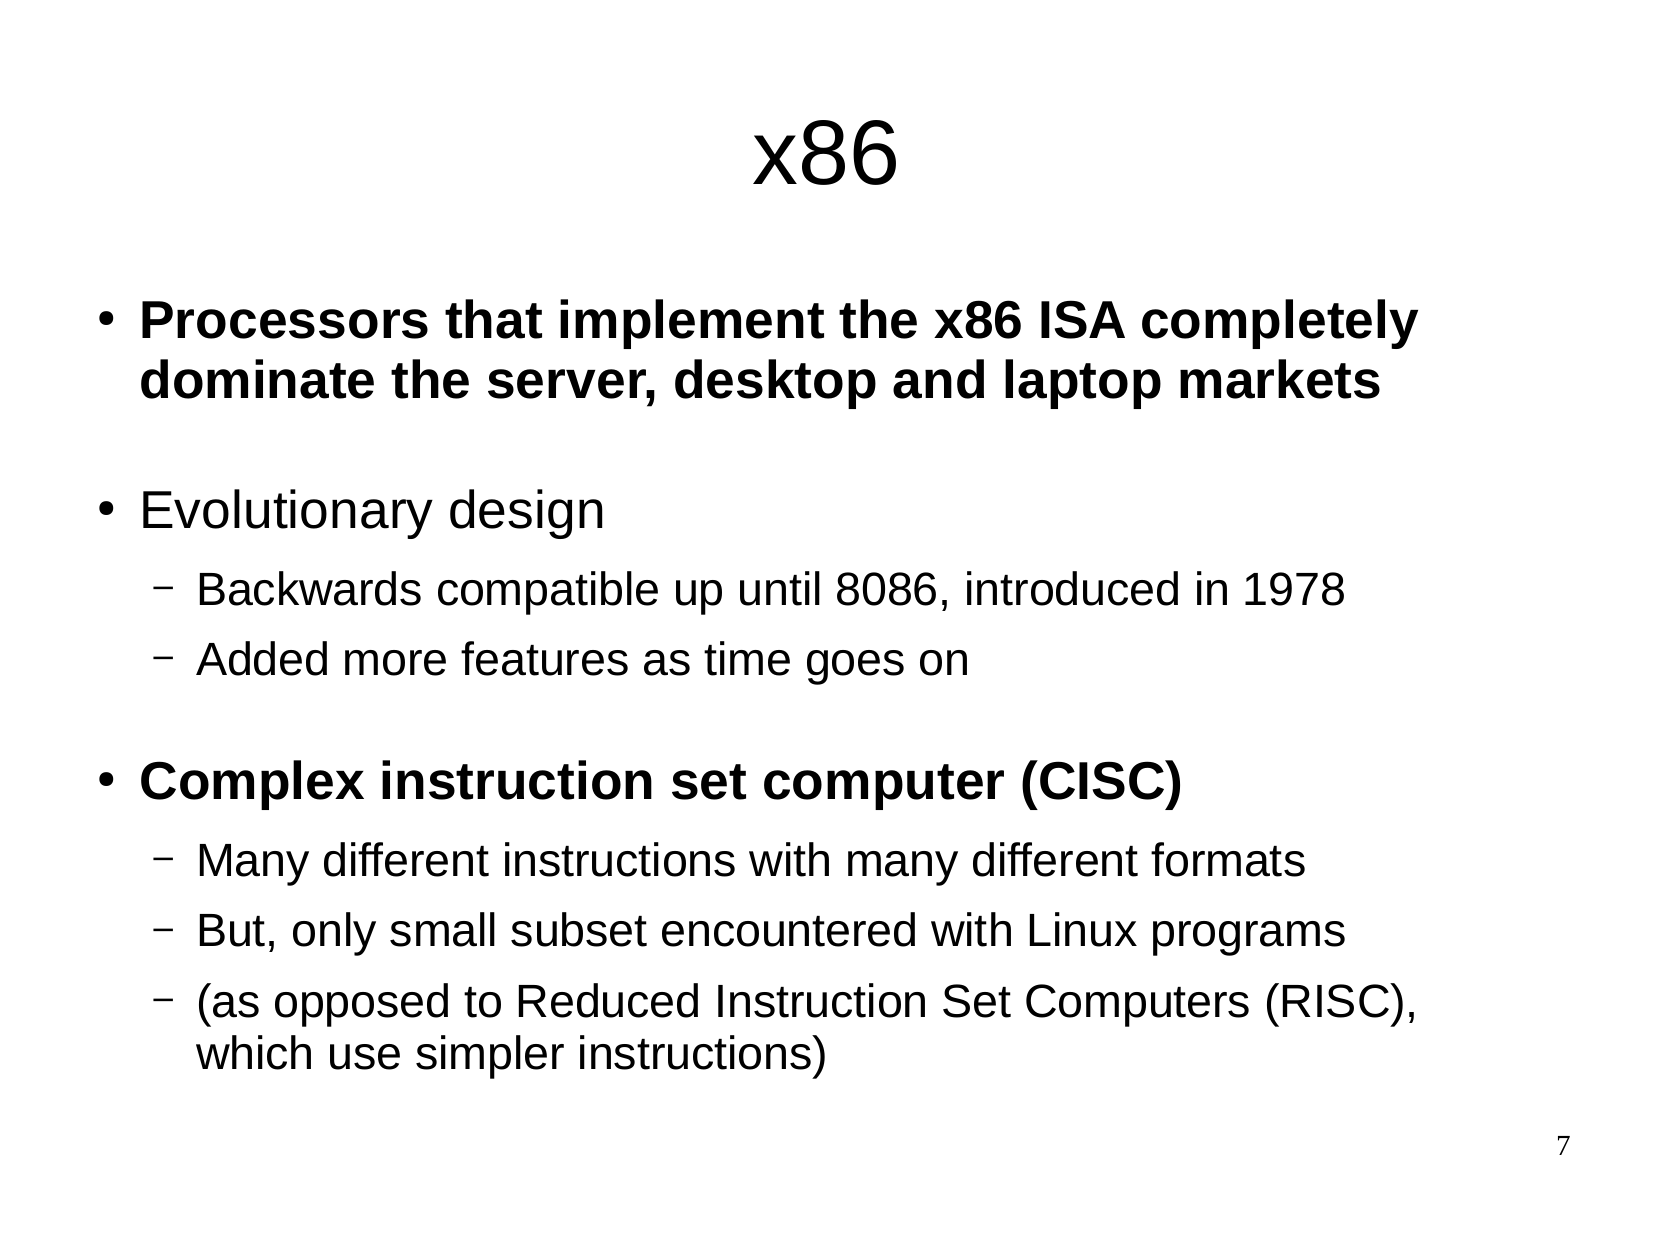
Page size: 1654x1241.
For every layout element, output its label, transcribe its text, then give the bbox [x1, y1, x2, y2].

title x86 [82, 49, 1571, 257]
list Processors that implement the x86 ISA completely dominate the server, desktop and laptop markets Evolutionary design Backwards compatible up until 8086, introduced in 1978 Added more features as time goes on Complex instruction set computer (CISC) Many different instructions with many different formats But, only small subset encountered with Linux programs (as opposed to Reduced Instruction Set Computers (RISC), which use simpler instructions) [82, 290, 1538, 1096]
